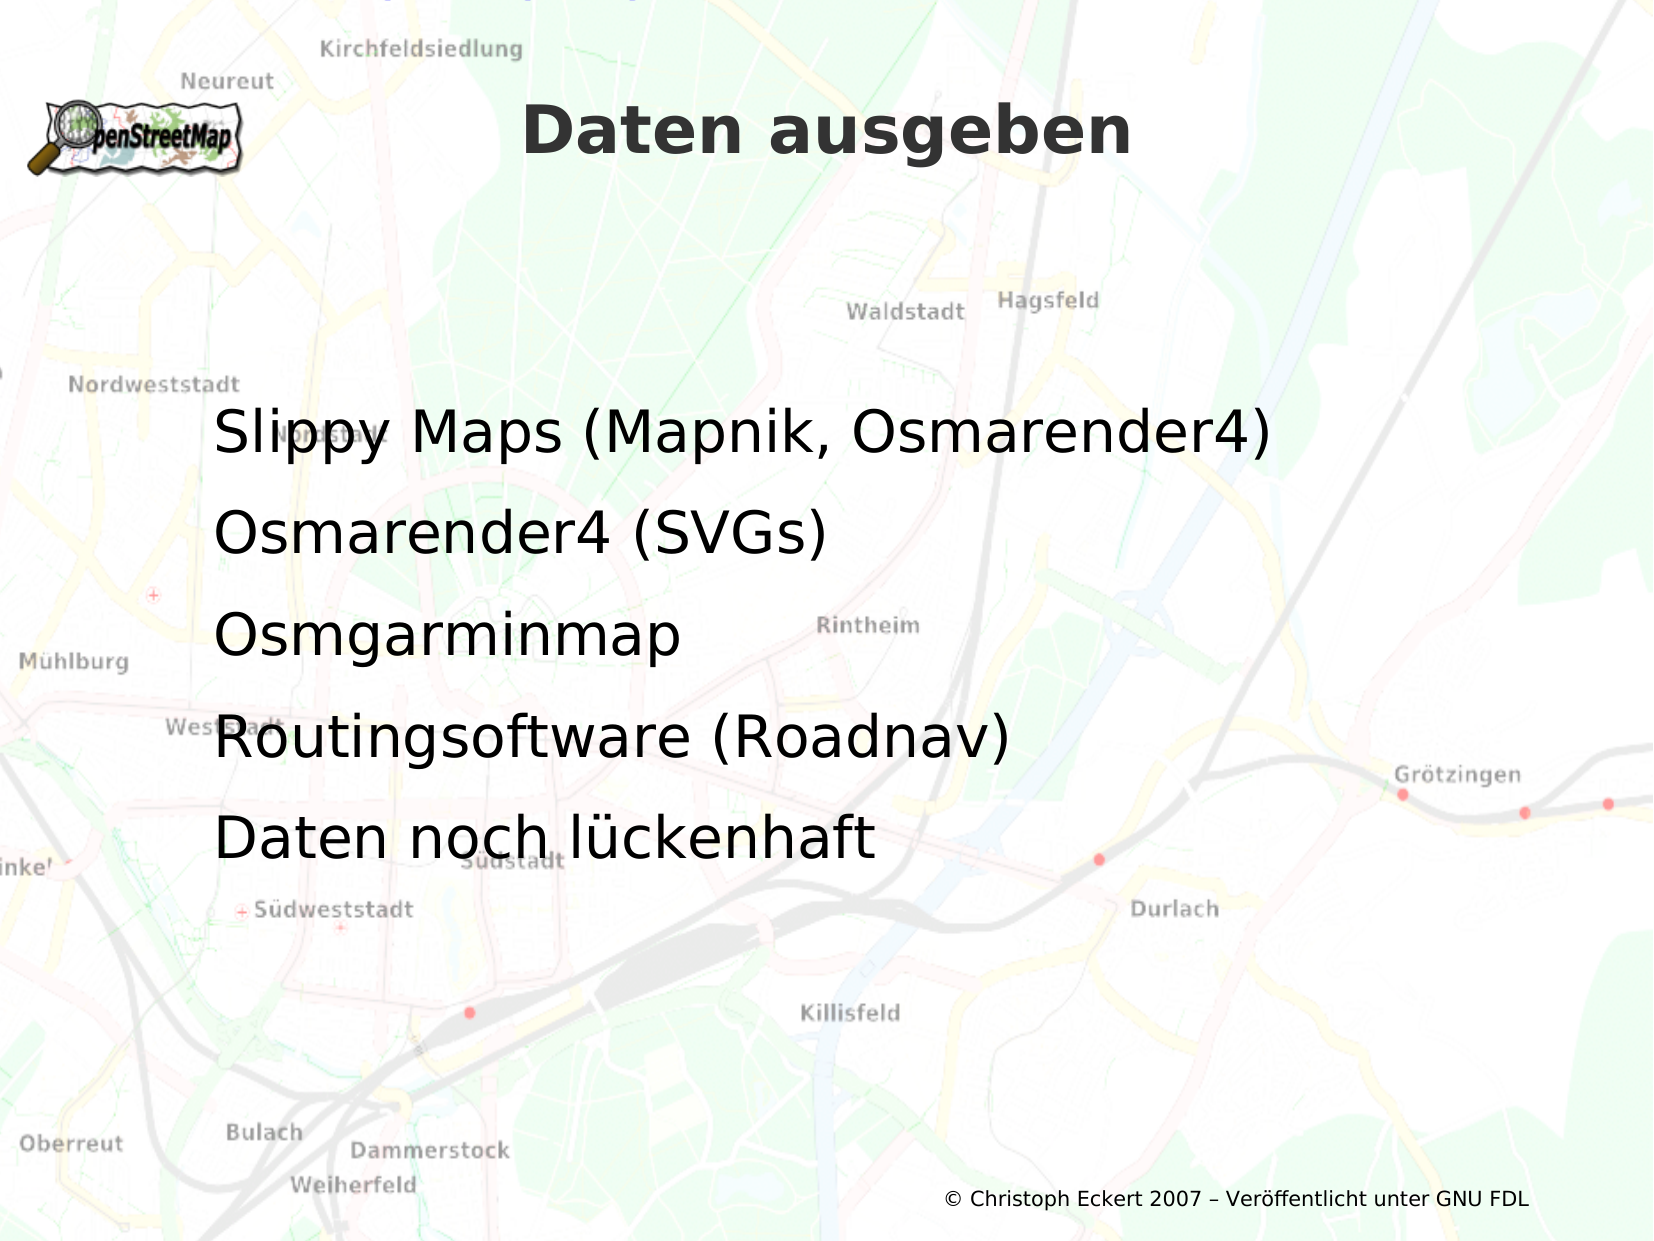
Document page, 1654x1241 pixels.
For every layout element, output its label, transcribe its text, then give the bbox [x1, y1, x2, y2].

picture [0, 0, 1653, 1241]
subtitle Slippy Maps (Mapnik, Osmarender4) Osmarender4 (SVGs) Osmgarminmap Routingsoftware (Roadnav) Daten noch lückenhaft [178, 328, 1570, 910]
title Daten ausgeben [121, 91, 1534, 299]
